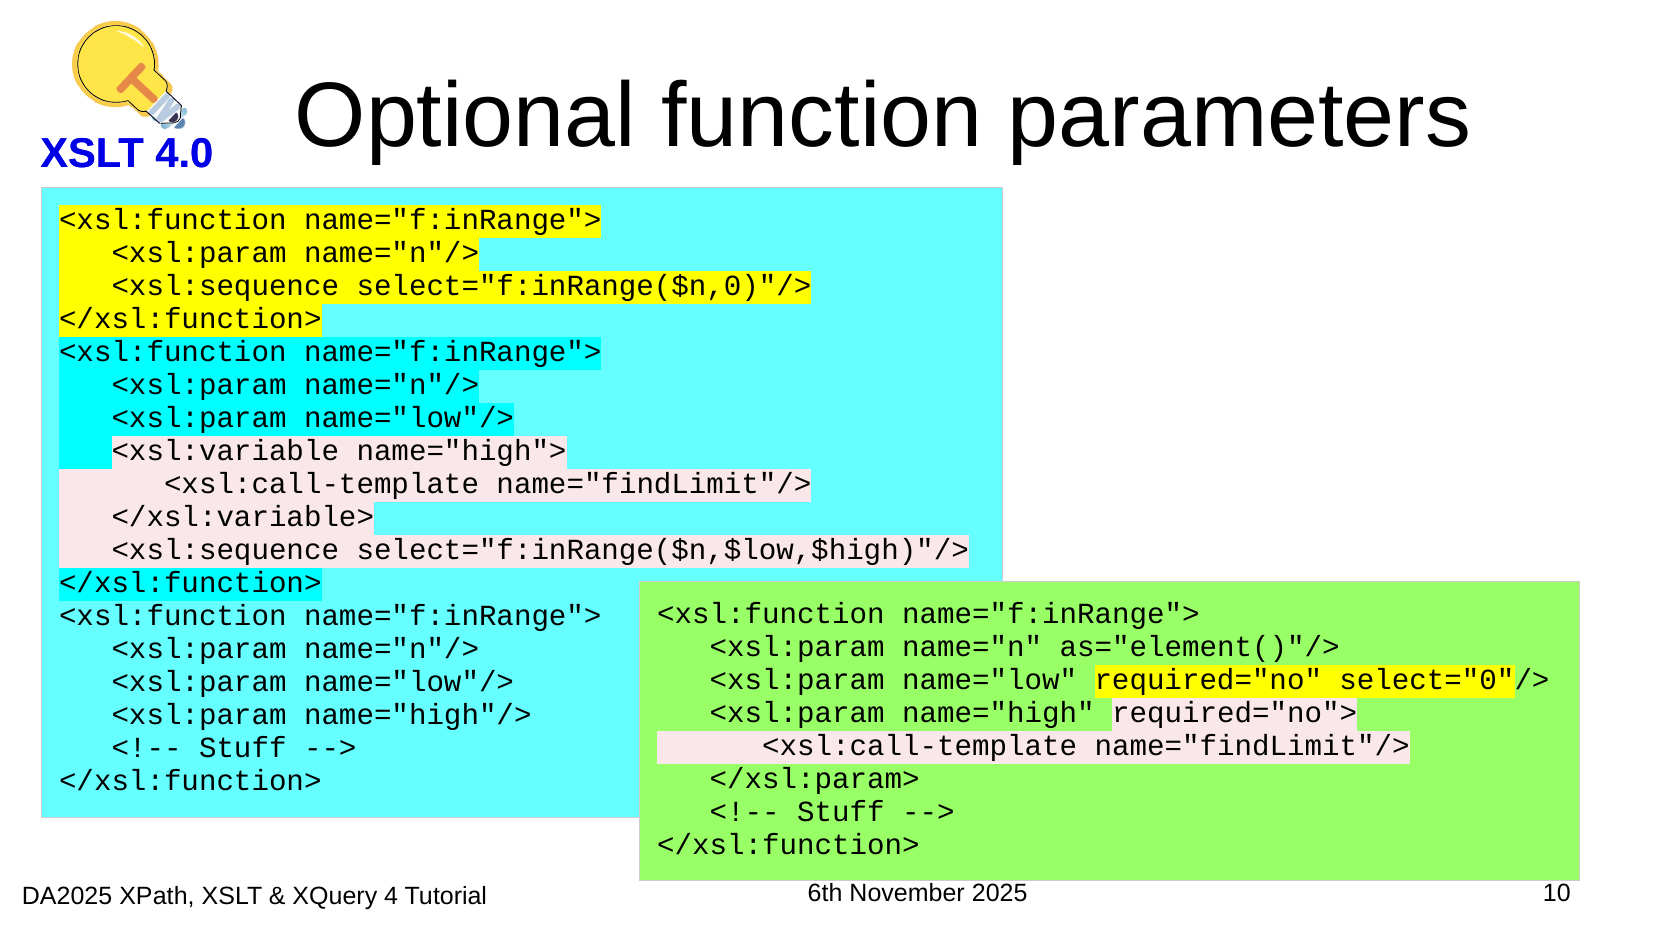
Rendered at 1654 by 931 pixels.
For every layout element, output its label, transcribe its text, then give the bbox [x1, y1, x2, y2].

text_box <xsl:function name="f:inRange"> <xsl:param name="n" as="element()"/> <xsl:param name="low" required="no" select="0"/> <xsl:param name="high" required="no"> <xsl:call-template name="findLimit"/> </xsl:param> <!-- Stuff --> </xsl:function> [639, 581, 1580, 881]
text_box XSLT 4.0 [25, 122, 233, 185]
picture [71, 19, 187, 122]
title Optional function parameters [222, 37, 1571, 193]
text_box <xsl:function name="f:inRange"> <xsl:param name="n"/> <xsl:sequence select="f:inRange($n,0)"/> </xsl:function> <xsl:function name="f:inRange"> <xsl:param name="n"/> <xsl:param name="low"/> <xsl:variable name="high"> <xsl:call-template name="findLimit"/> </xsl:variable> <xsl:sequence select="f:inRange($n,$low,$high)"/> </xsl:function> <xsl:function name="f:inRange"> <xsl:param name="n"/> <xsl:param name="low"/> <xsl:param name="high"/> <!-- Stuff --> </xsl:function> [41, 187, 1003, 818]
